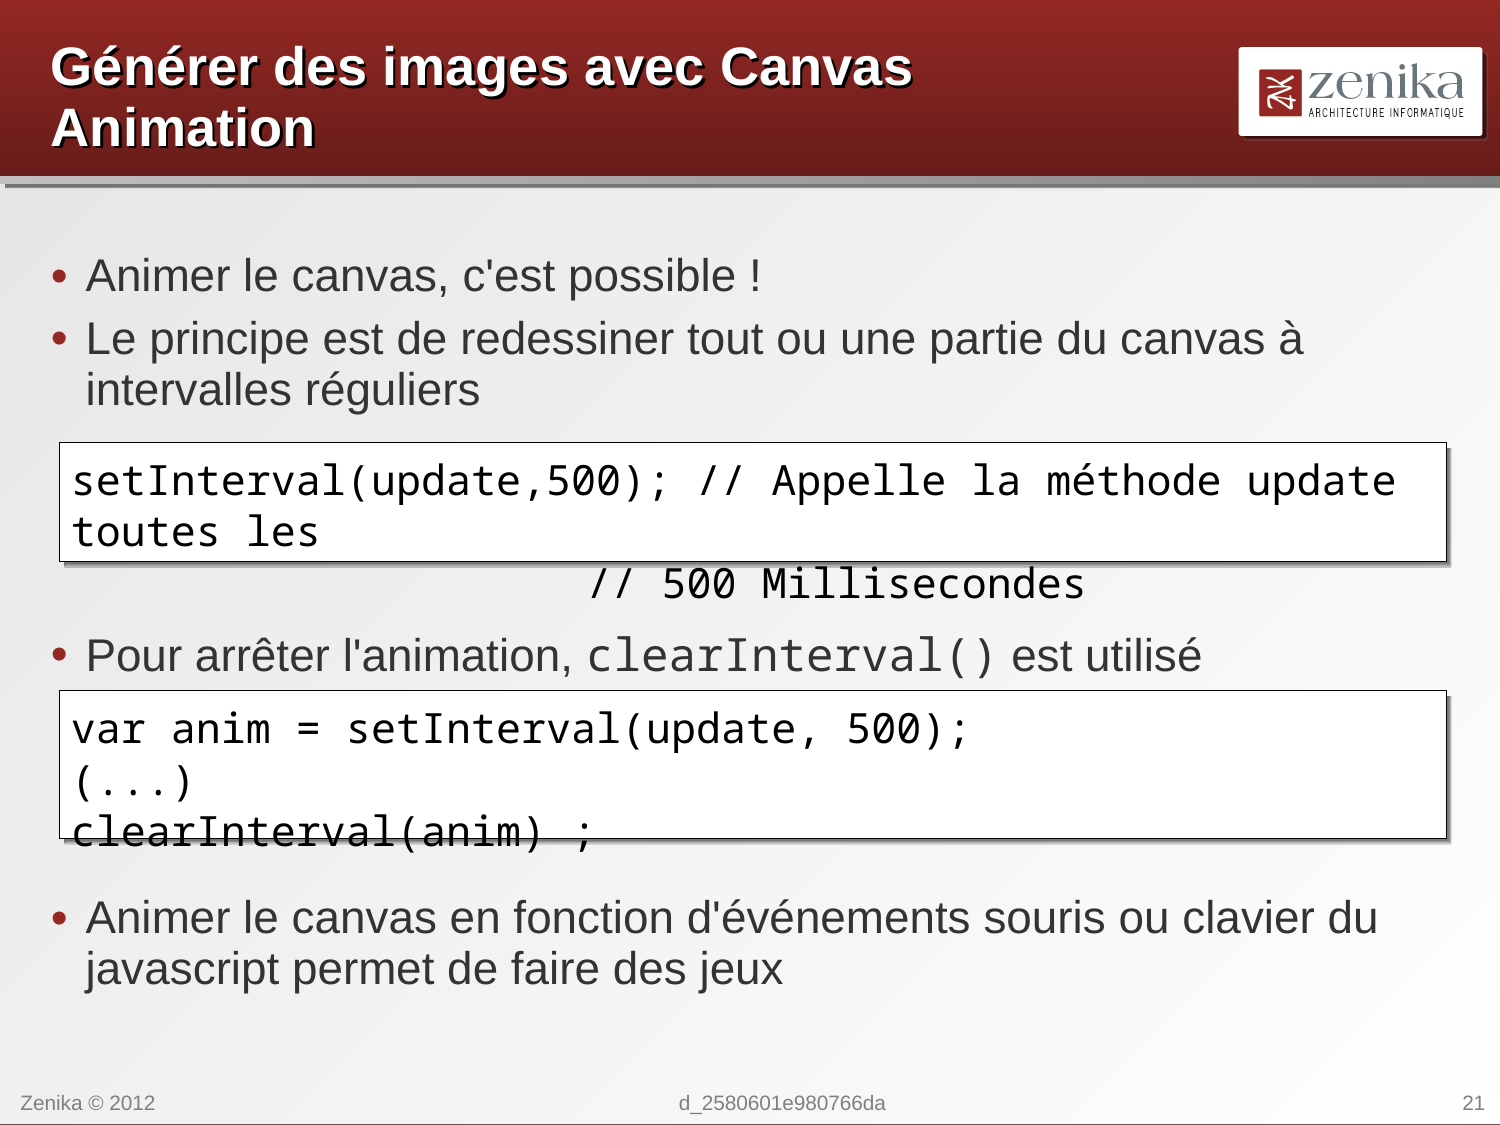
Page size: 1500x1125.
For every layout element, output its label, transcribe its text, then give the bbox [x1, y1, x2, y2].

text_box setInterval(update,500); // Appelle la méthode update toutes les // 500 Millisecondes [59, 442, 1447, 562]
list Animer le canvas, c'est possible ! Le principe est de redessiner tout ou une partie du canvas à intervalles réguliers Pour arrêter l'animation, clearInterval() est utilisé Animer le canvas en fonction d'événements souris ou clavier du javascript permet de faire des jeux [50, 249, 1435, 1079]
picture [1257, 58, 1464, 125]
text_box var anim = setInterval(update, 500); (...) clearInterval(anim) ; [59, 690, 1447, 839]
title Générer des images avec Canvas Animation [50, 15, 1206, 180]
